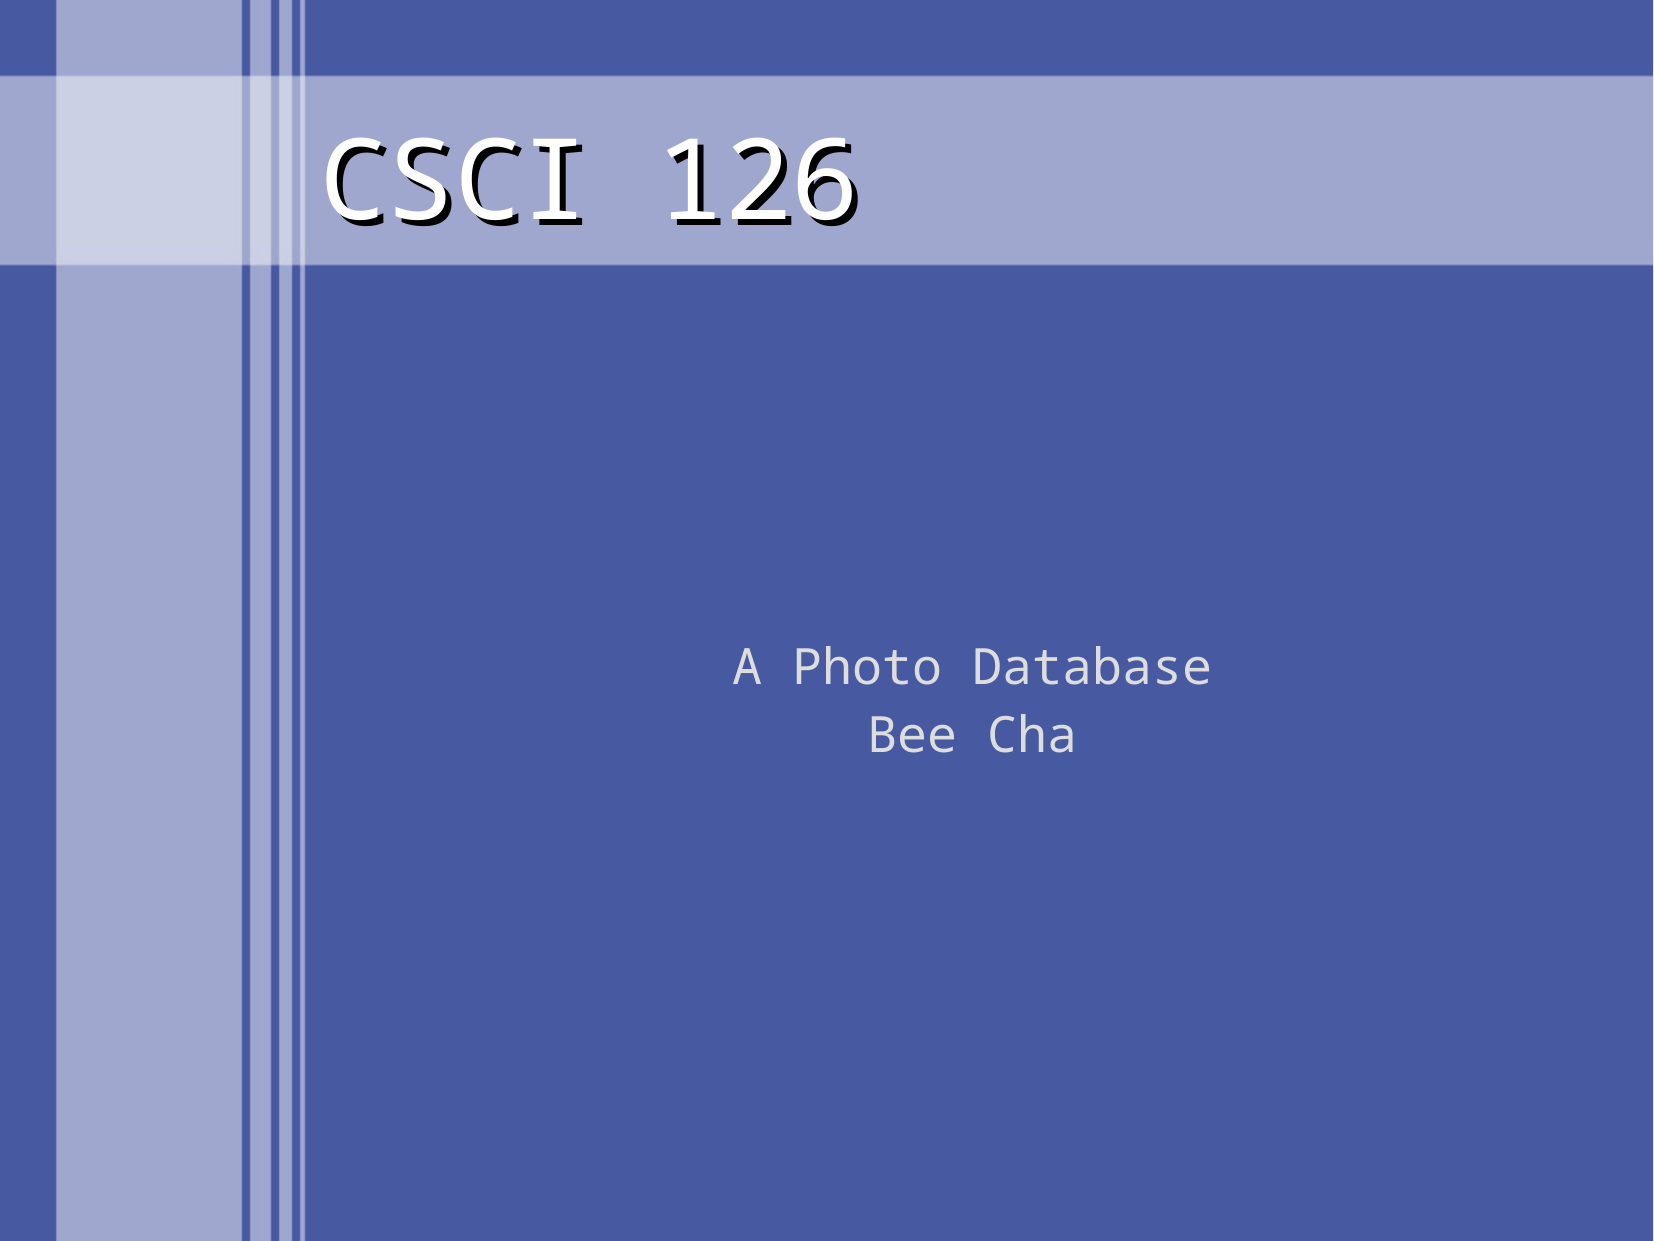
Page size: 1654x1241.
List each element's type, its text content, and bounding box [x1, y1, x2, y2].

text_box A Photo Database Bee Cha [717, 623, 1228, 765]
text_box CSCI 126 [310, 97, 881, 255]
text_box CSCI 126 [304, 91, 875, 249]
picture [0, 0, 1654, 1241]
